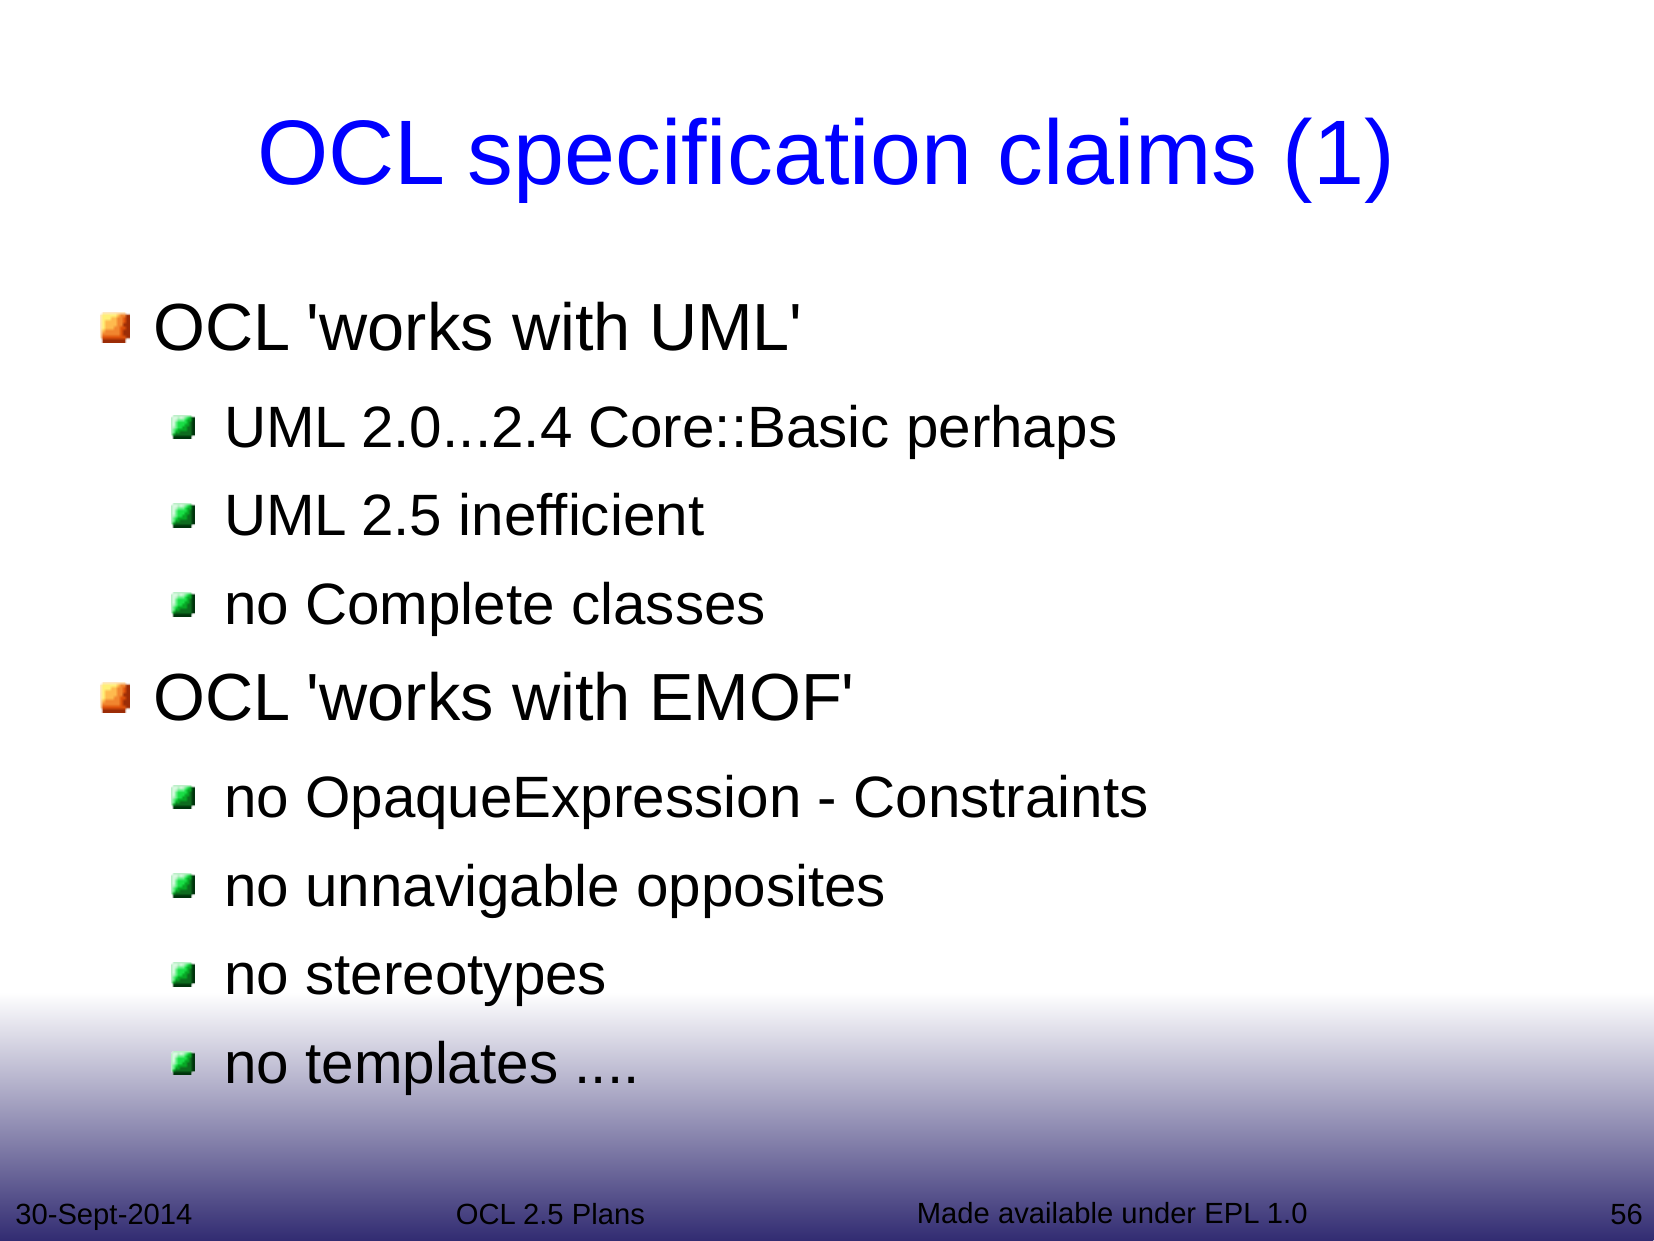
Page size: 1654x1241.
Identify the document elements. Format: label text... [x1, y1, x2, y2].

title OCL specification claims (1) [82, 49, 1571, 257]
list OCL 'works with UML' UML 2.0...2.4 Core::Basic perhaps UML 2.5 inefficient no Complete classes OCL 'works with EMOF' no OpaqueExpression - Constraints no unnavigable opposites no stereotypes no templates .... [82, 290, 1571, 1109]
